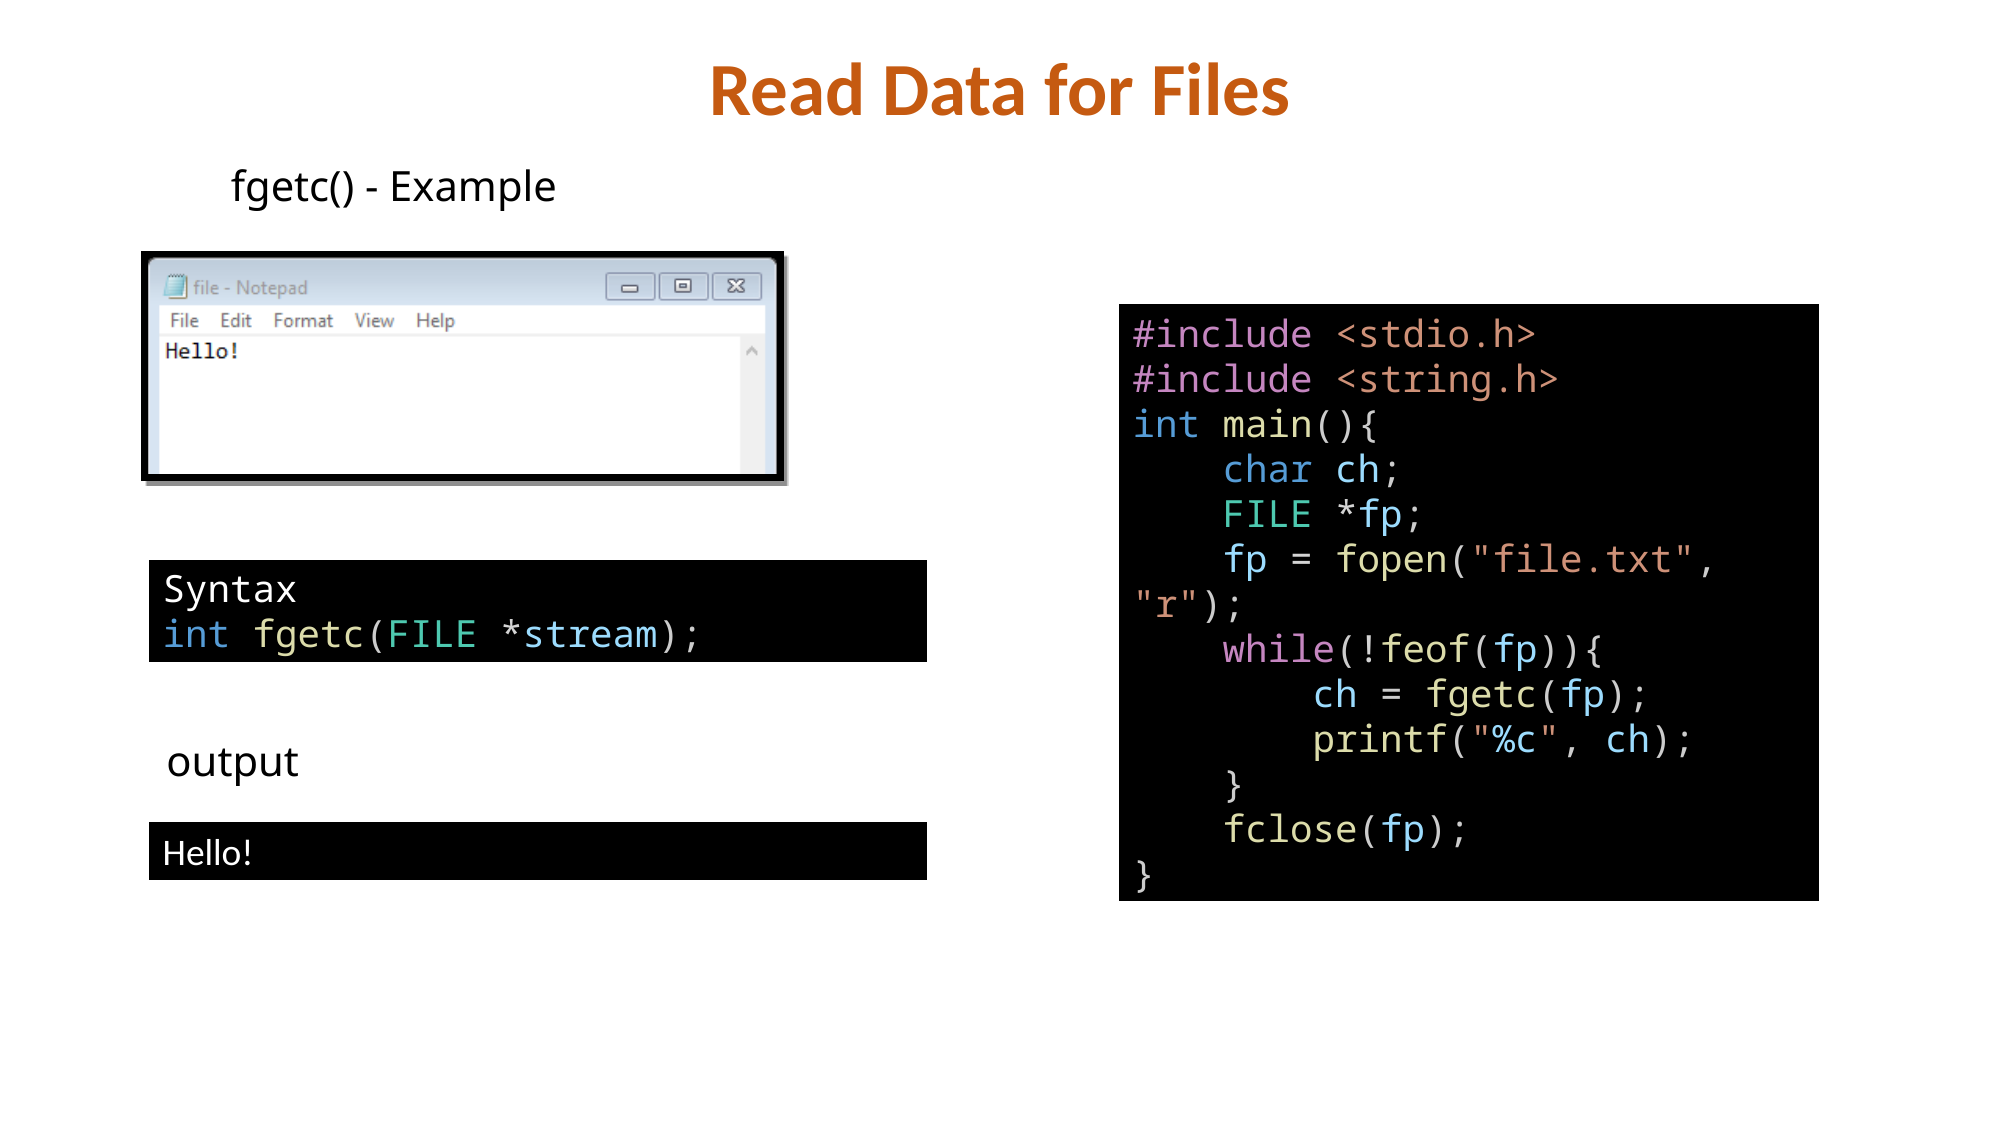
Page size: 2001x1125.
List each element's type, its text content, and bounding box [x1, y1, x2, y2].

text_box #include <stdio.h> #include <string.h> int main(){ char ch; FILE *fp; fp = fopen("file.txt", "r"); while(!feof(fp)){ ch = fgetc(fp); printf("%c", ch); } fclose(fp); } [1117, 302, 1821, 863]
text_box output [147, 727, 318, 793]
text_box Read Data for Files [666, 33, 1334, 140]
picture [147, 257, 778, 475]
text_box Syntax int fgetc(FILE *stream); [147, 558, 929, 665]
text_box fgetc() - Example [147, 152, 641, 219]
text_box Hello! [147, 820, 929, 882]
